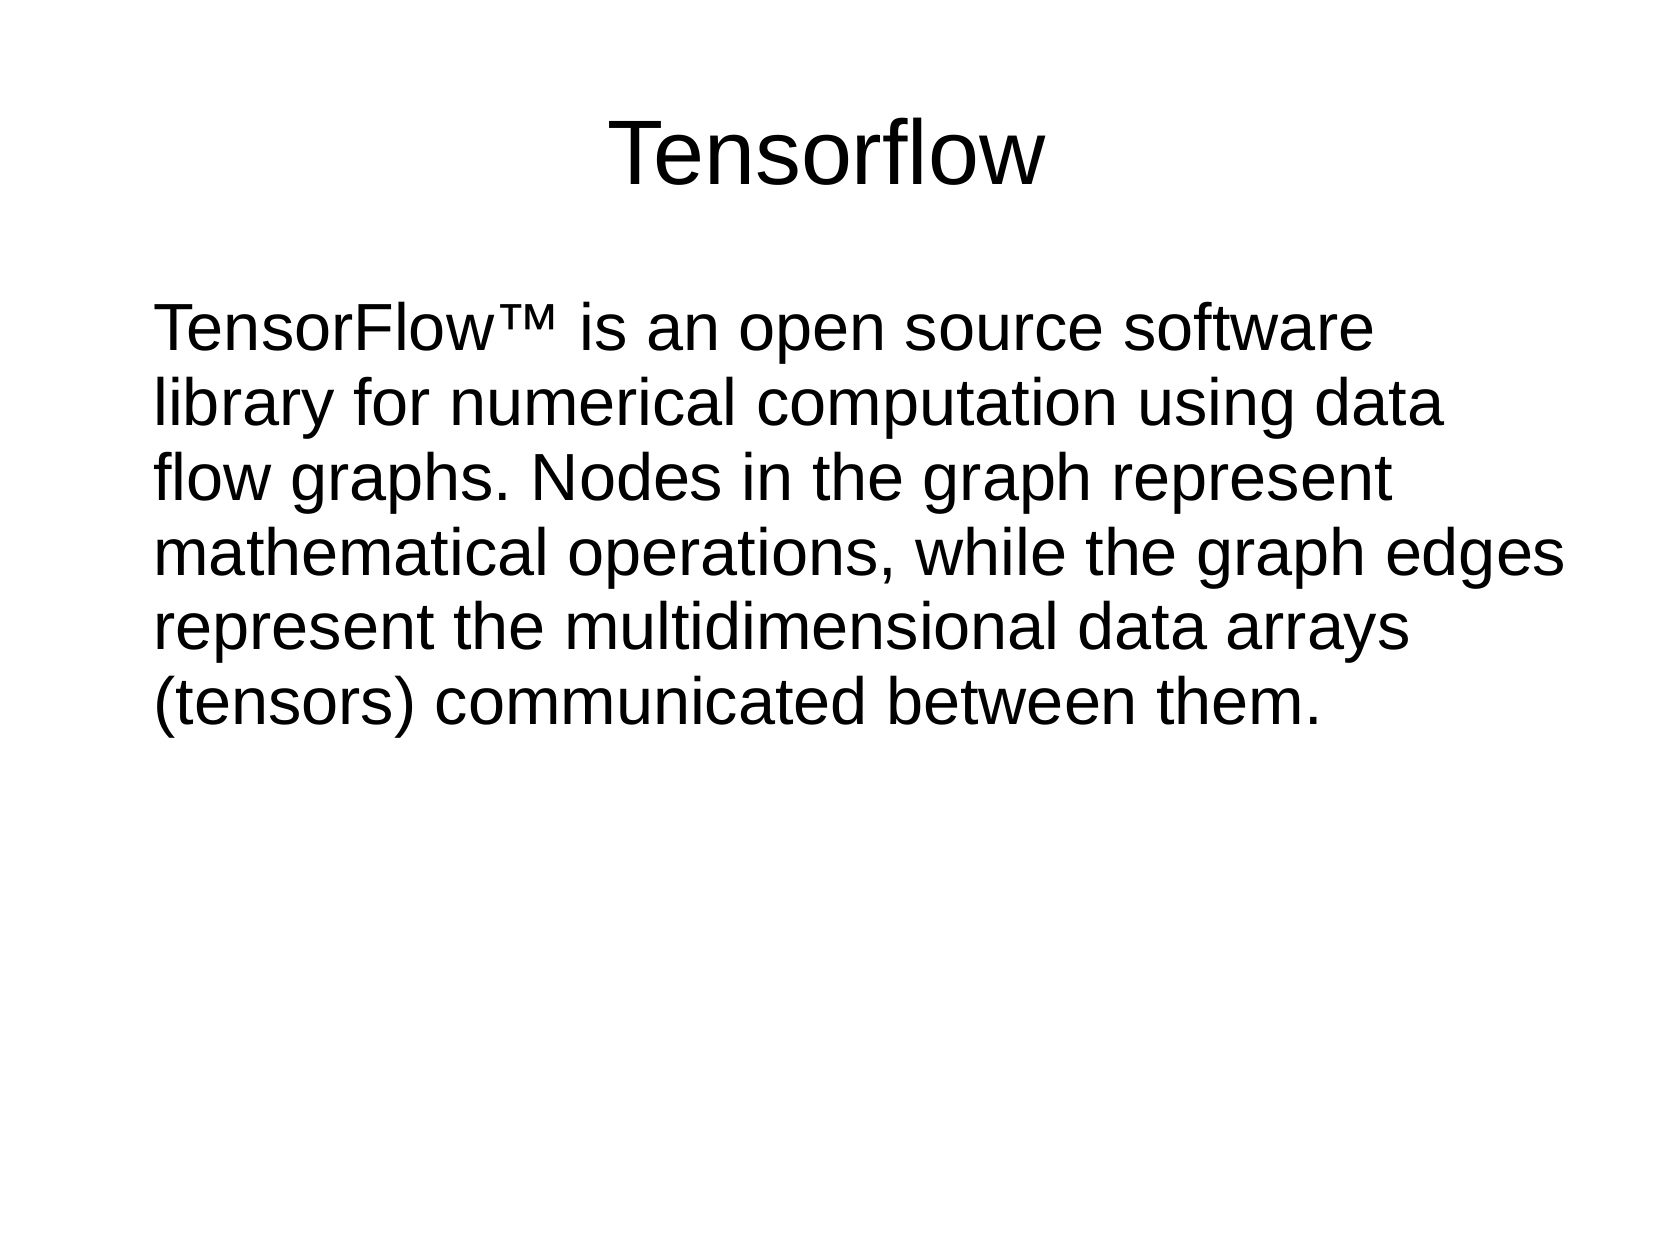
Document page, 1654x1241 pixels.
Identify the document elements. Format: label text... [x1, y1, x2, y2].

list TensorFlow™ is an open source software library for numerical computation using data flow graphs. Nodes in the graph represent mathematical operations, while the graph edges represent the multidimensional data arrays (tensors) communicated between them. [82, 290, 1571, 1010]
title Tensorflow [82, 49, 1571, 257]
